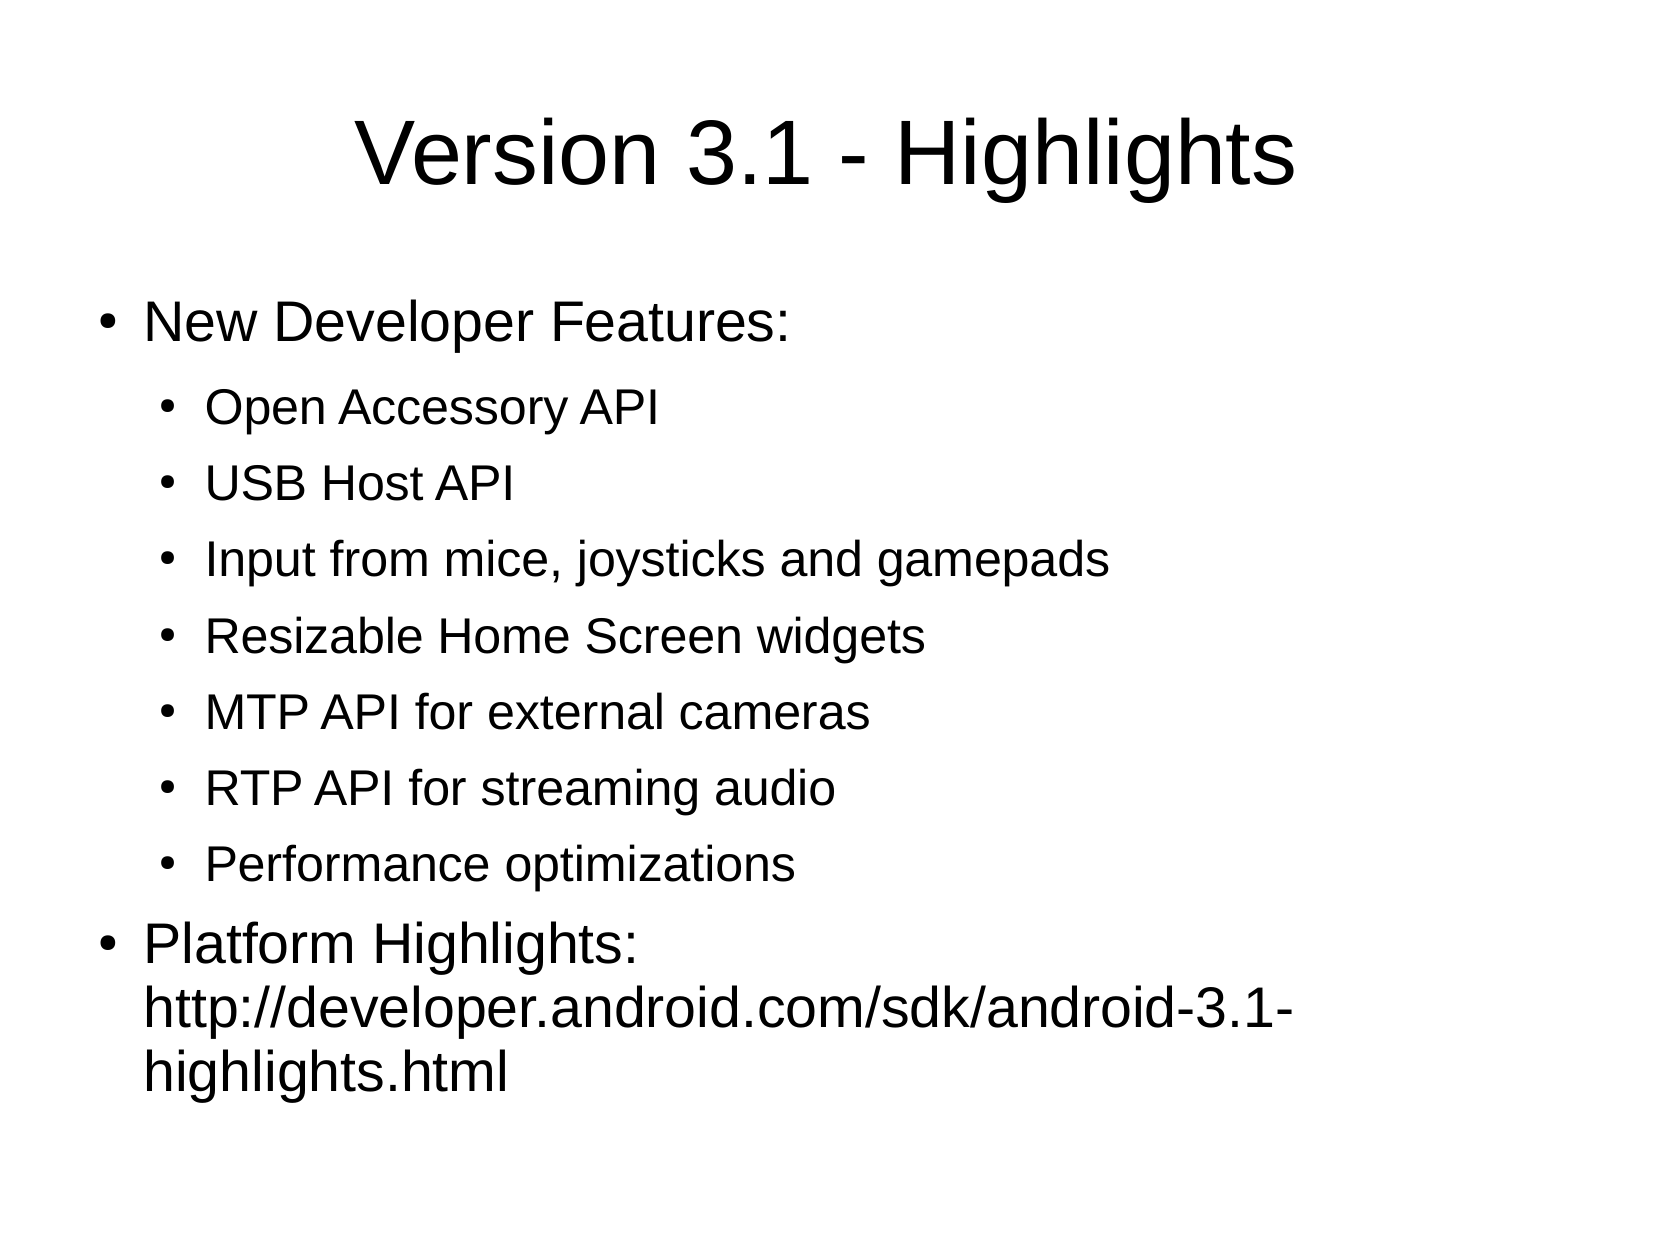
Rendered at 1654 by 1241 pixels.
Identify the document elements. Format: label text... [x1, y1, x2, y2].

list New Developer Features: Open Accessory API USB Host API Input from mice, joysticks and gamepads Resizable Home Screen widgets MTP API for external cameras RTP API for streaming audio Performance optimizations Platform Highlights: http://developer.android.com/sdk/android-3.1-highlights.html [82, 290, 1571, 1109]
title Version 3.1 - Highlights [82, 49, 1571, 257]
